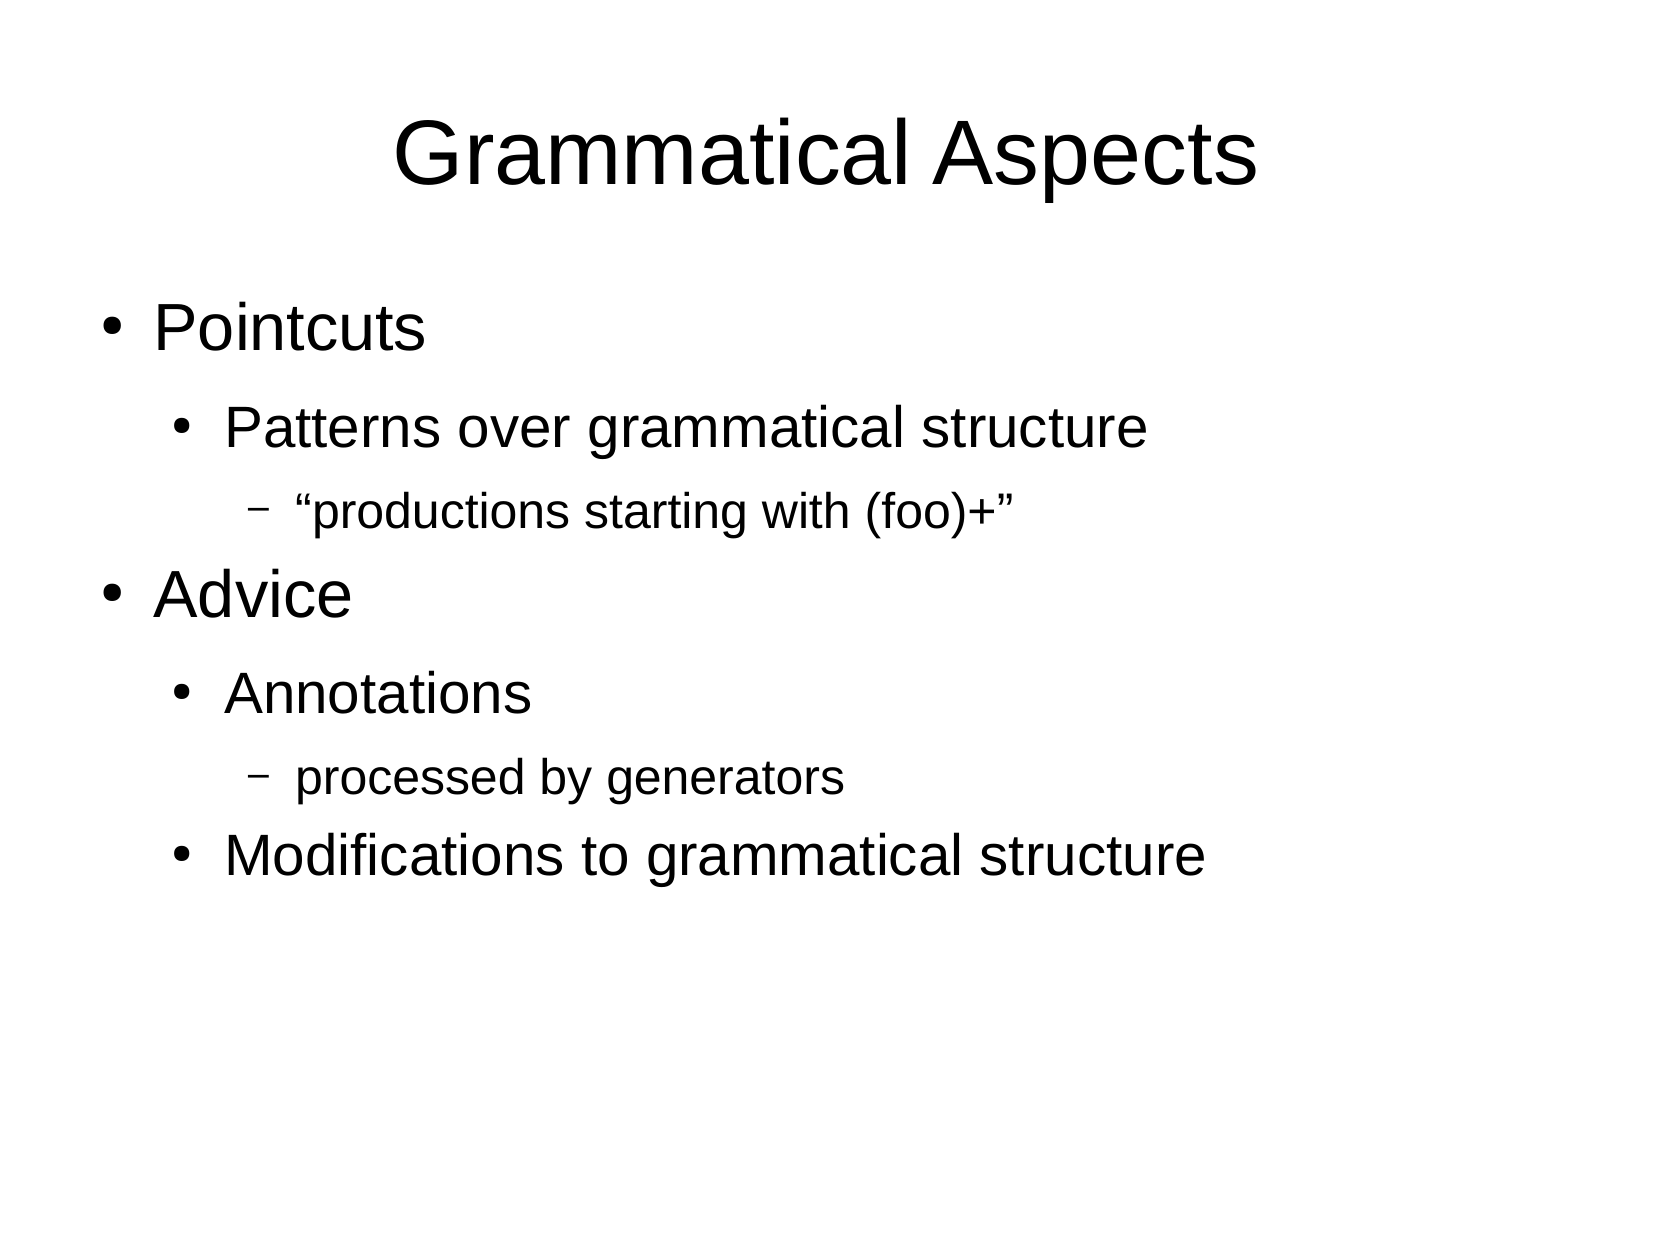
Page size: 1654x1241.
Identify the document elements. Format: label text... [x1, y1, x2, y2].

title Grammatical Aspects [82, 56, 1571, 250]
list Pointcuts Patterns over grammatical structure “productions starting with (foo)+” Advice Annotations processed by generators Modifications to grammatical structure [82, 290, 1571, 1109]
